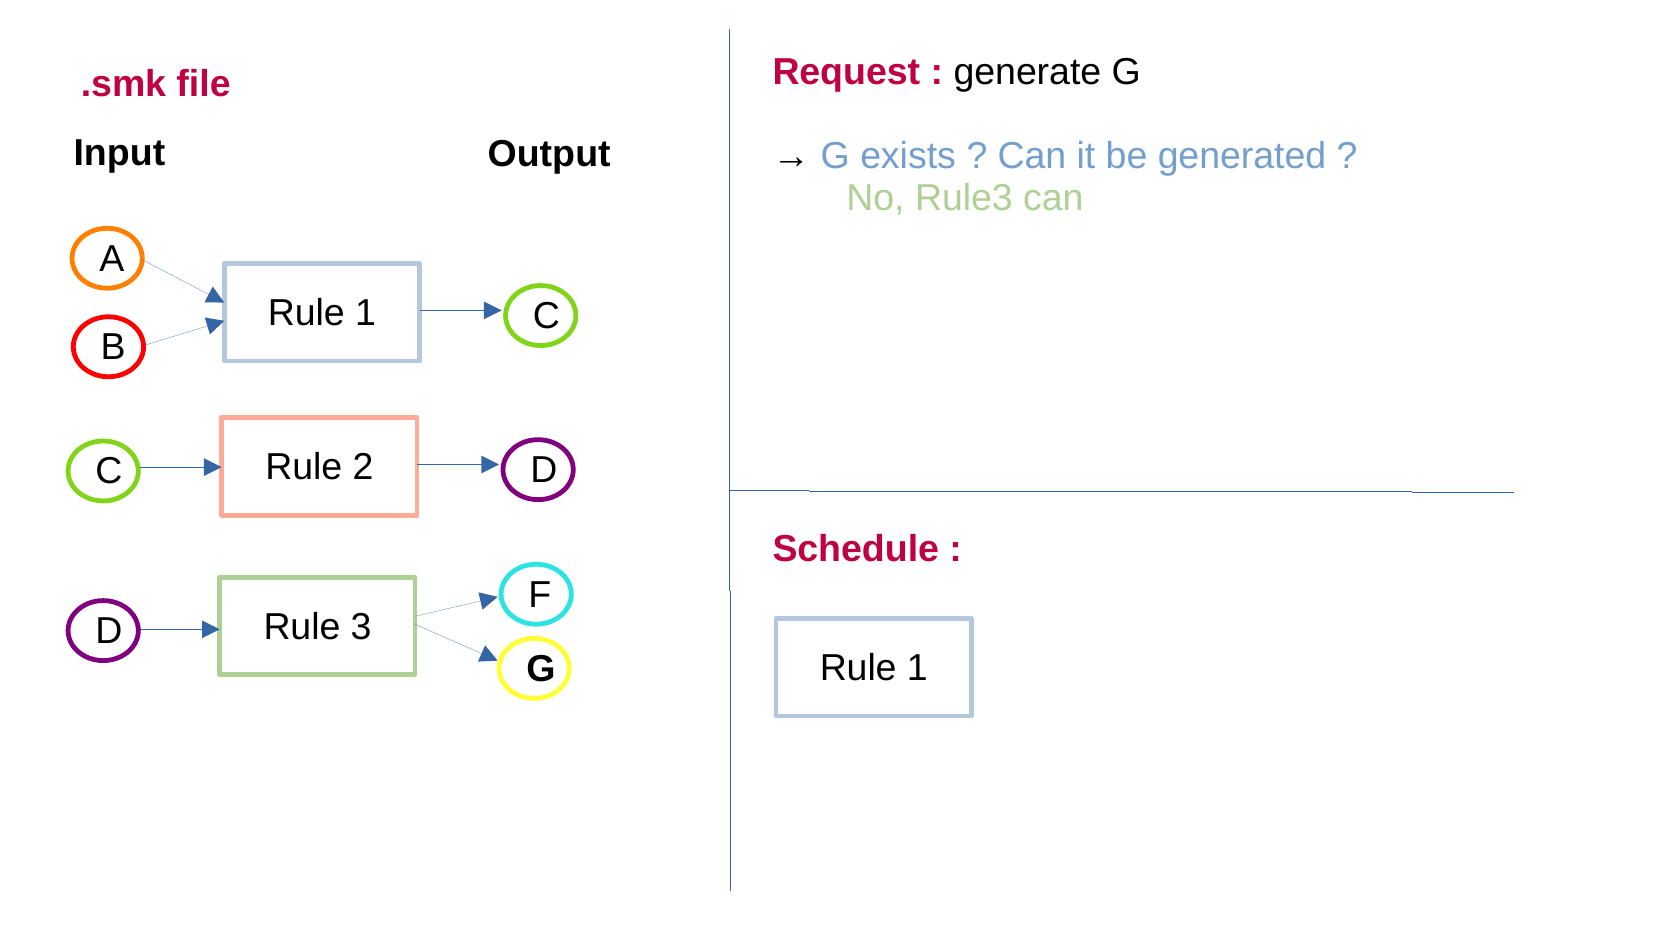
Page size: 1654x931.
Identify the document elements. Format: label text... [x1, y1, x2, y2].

text_box Rule 3 [219, 577, 416, 675]
text_box F [501, 564, 572, 625]
text_box Request : generate G → G exists ? Can it be generated ? No, Rule3 can [757, 42, 1495, 520]
text_box Rule 2 [221, 417, 418, 516]
text_box Rule 1 [776, 618, 972, 717]
text_box .smk file [66, 54, 465, 112]
text_box Schedule : [757, 519, 1156, 577]
text_box G [499, 638, 570, 699]
text_box Output [472, 125, 628, 225]
text_box C [505, 285, 576, 346]
text_box Rule 1 [224, 263, 420, 362]
text_box A [71, 228, 143, 289]
text_box B [73, 316, 144, 377]
text_box D [68, 600, 139, 661]
text_box Input [58, 124, 205, 182]
text_box D [502, 439, 574, 500]
text_box C [68, 440, 139, 501]
